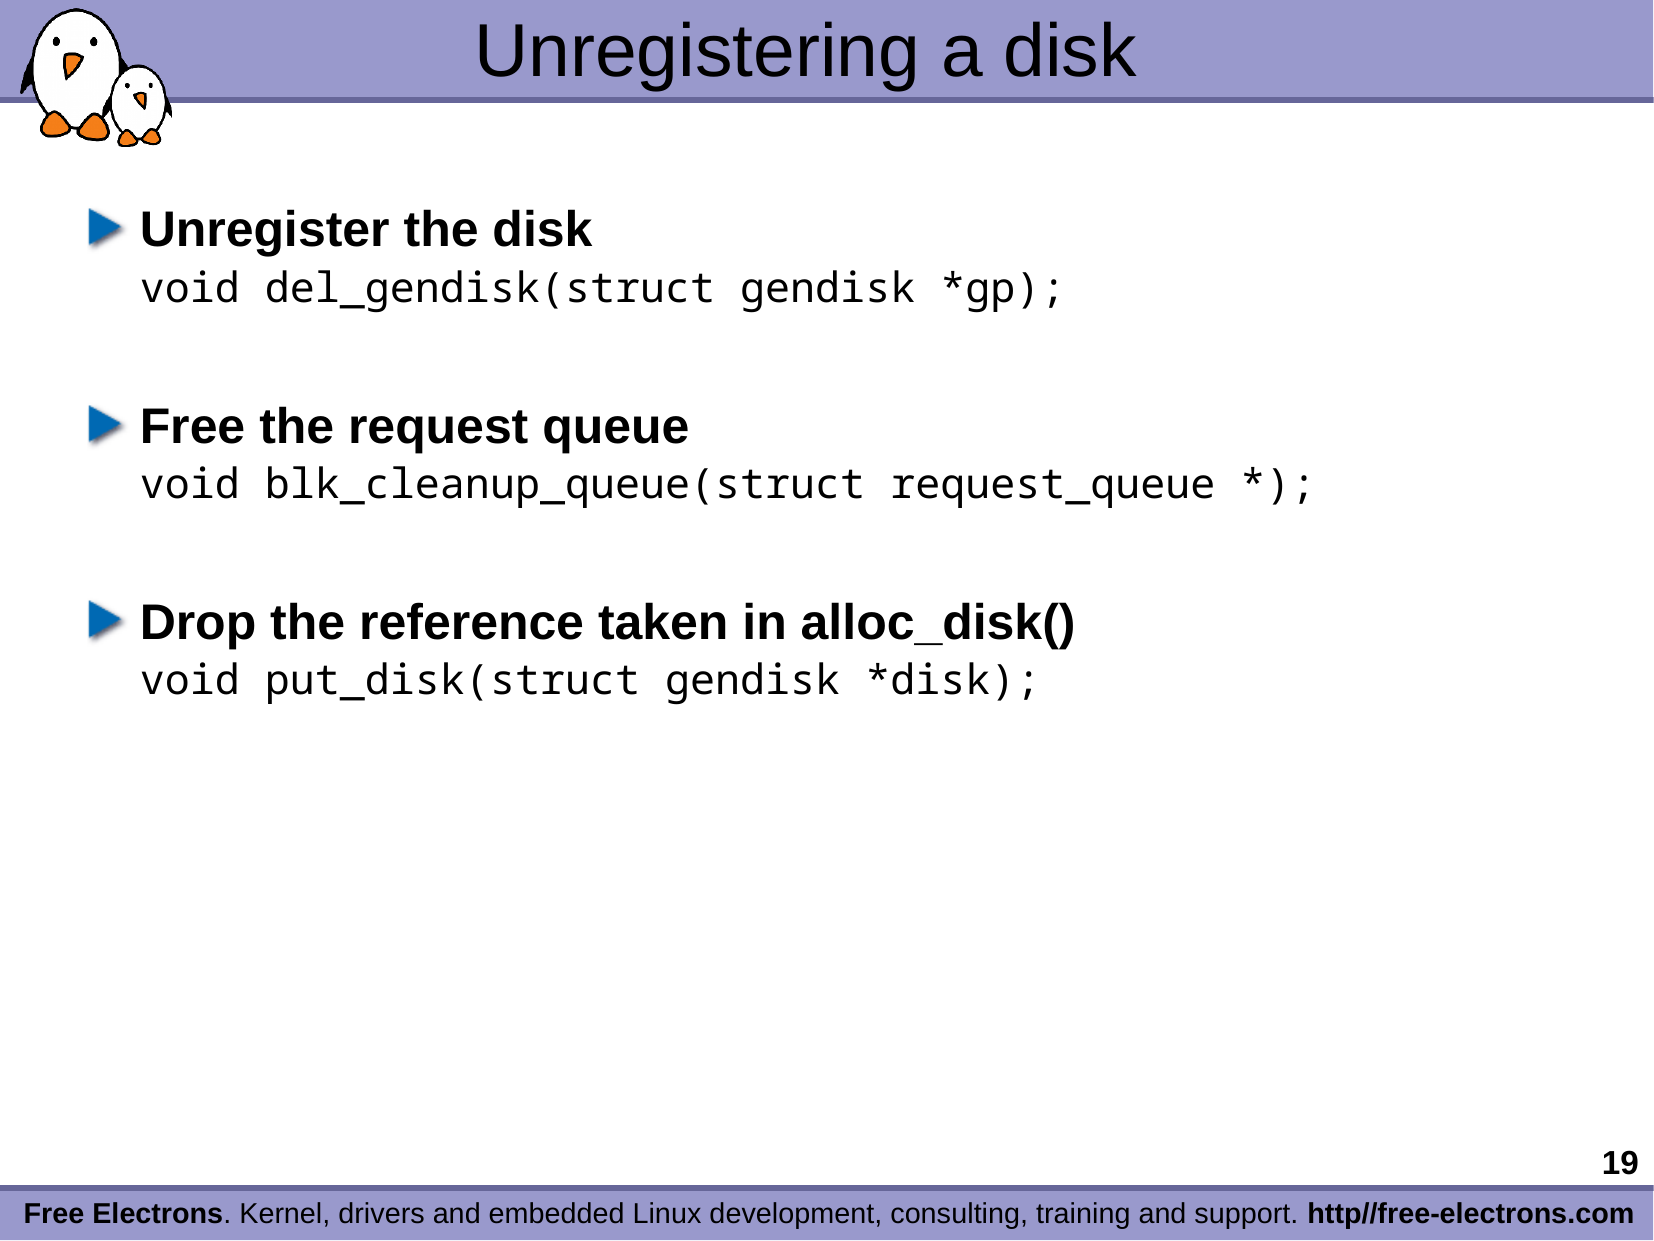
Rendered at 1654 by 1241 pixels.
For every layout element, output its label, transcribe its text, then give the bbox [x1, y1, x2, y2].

title Unregistering a disk [60, 0, 1551, 100]
list Unregister the disk void del_gendisk(struct gendisk *gp); Free the request queue void blk_cleanup_queue(struct request_queue *); Drop the reference taken in alloc_disk() void put_disk(struct gendisk *disk); [68, 201, 1592, 1118]
picture [20, 8, 172, 147]
